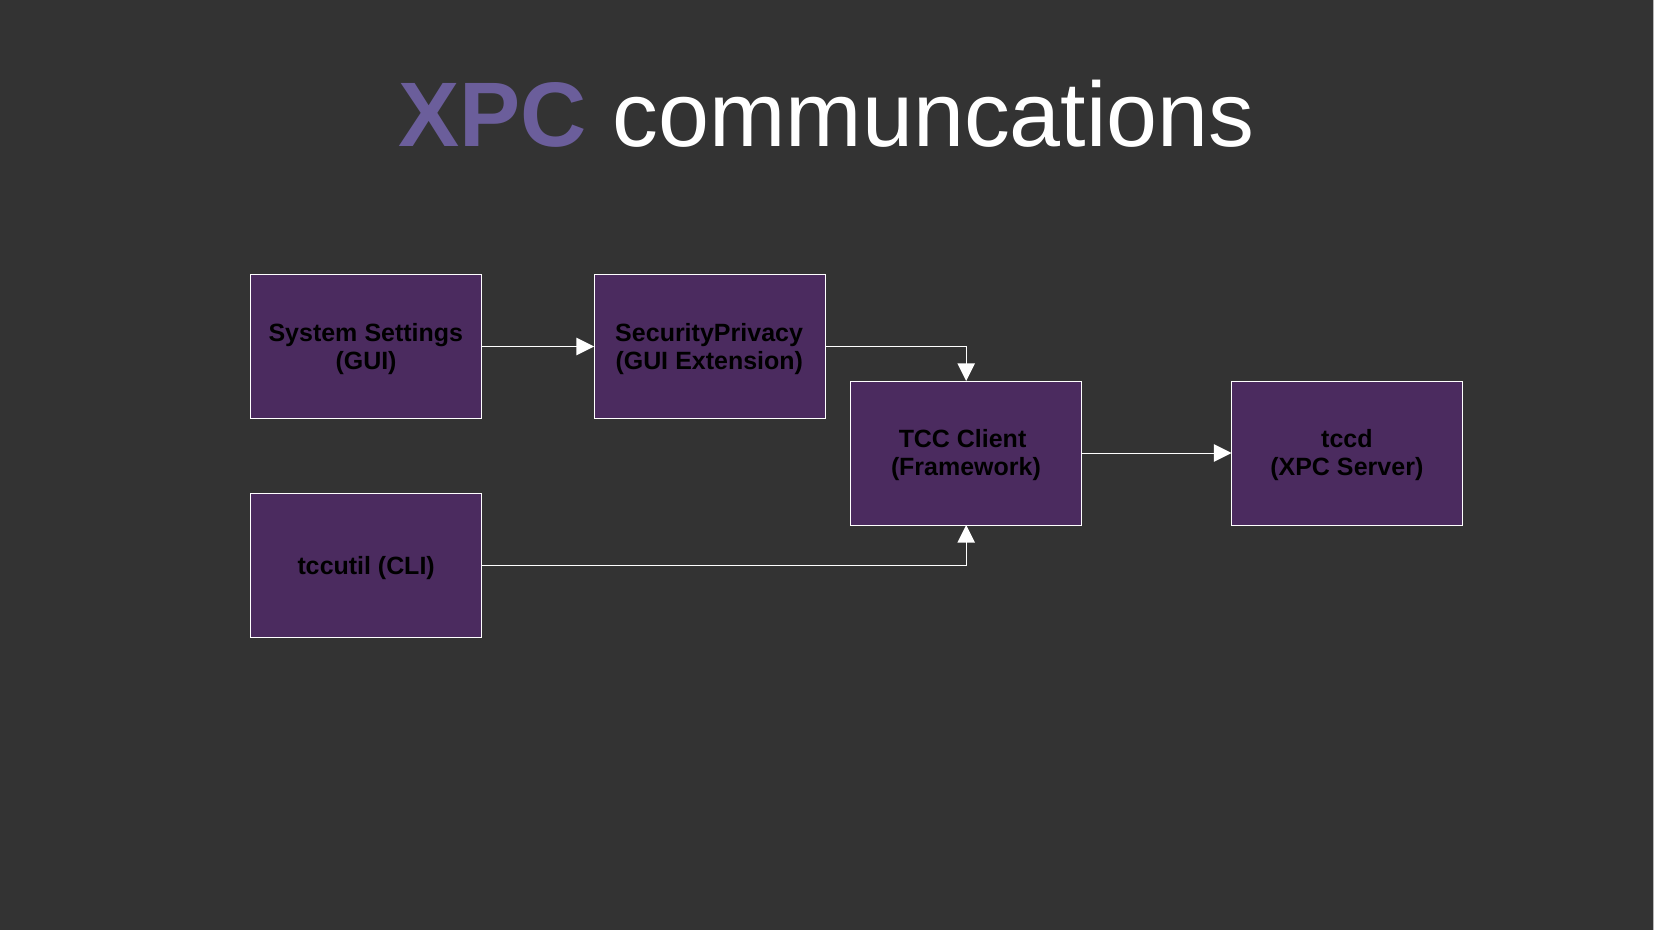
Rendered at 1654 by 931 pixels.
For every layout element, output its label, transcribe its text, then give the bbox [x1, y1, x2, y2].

text_box SecurityPrivacy (GUI Extension) [594, 274, 826, 419]
text_box tccutil (CLI) [250, 493, 482, 638]
text_box System Settings (GUI) [250, 274, 482, 419]
text_box tccd (XPC Server) [1231, 381, 1463, 526]
text_box TCC Client (Framework) [850, 381, 1082, 526]
title XPC communcations [82, 37, 1571, 193]
